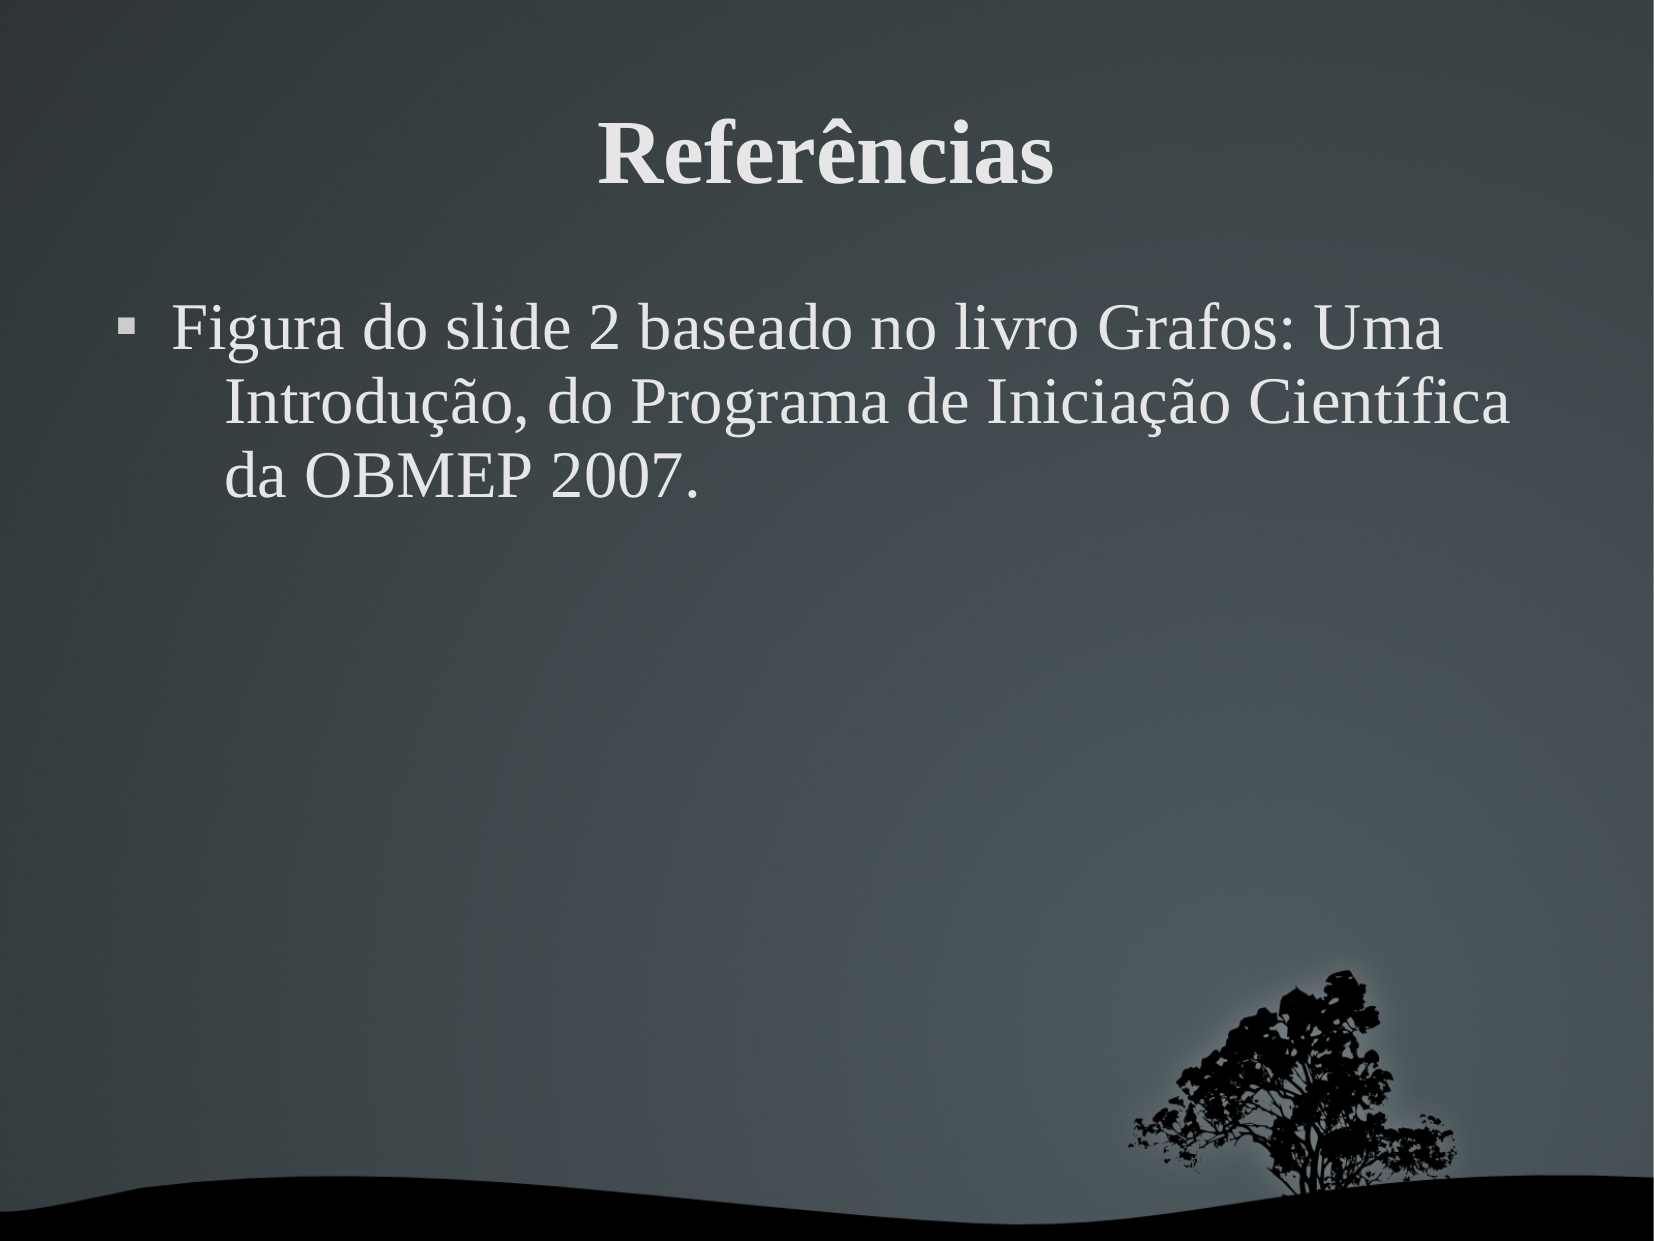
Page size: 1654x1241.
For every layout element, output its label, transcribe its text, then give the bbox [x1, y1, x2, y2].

title Referências [82, 49, 1571, 257]
picture [0, 0, 1654, 1241]
list Figura do slide 2 baseado no livro Grafos: Uma Introdução, do Programa de Iniciação Científica da OBMEP 2007. [82, 290, 1571, 1109]
